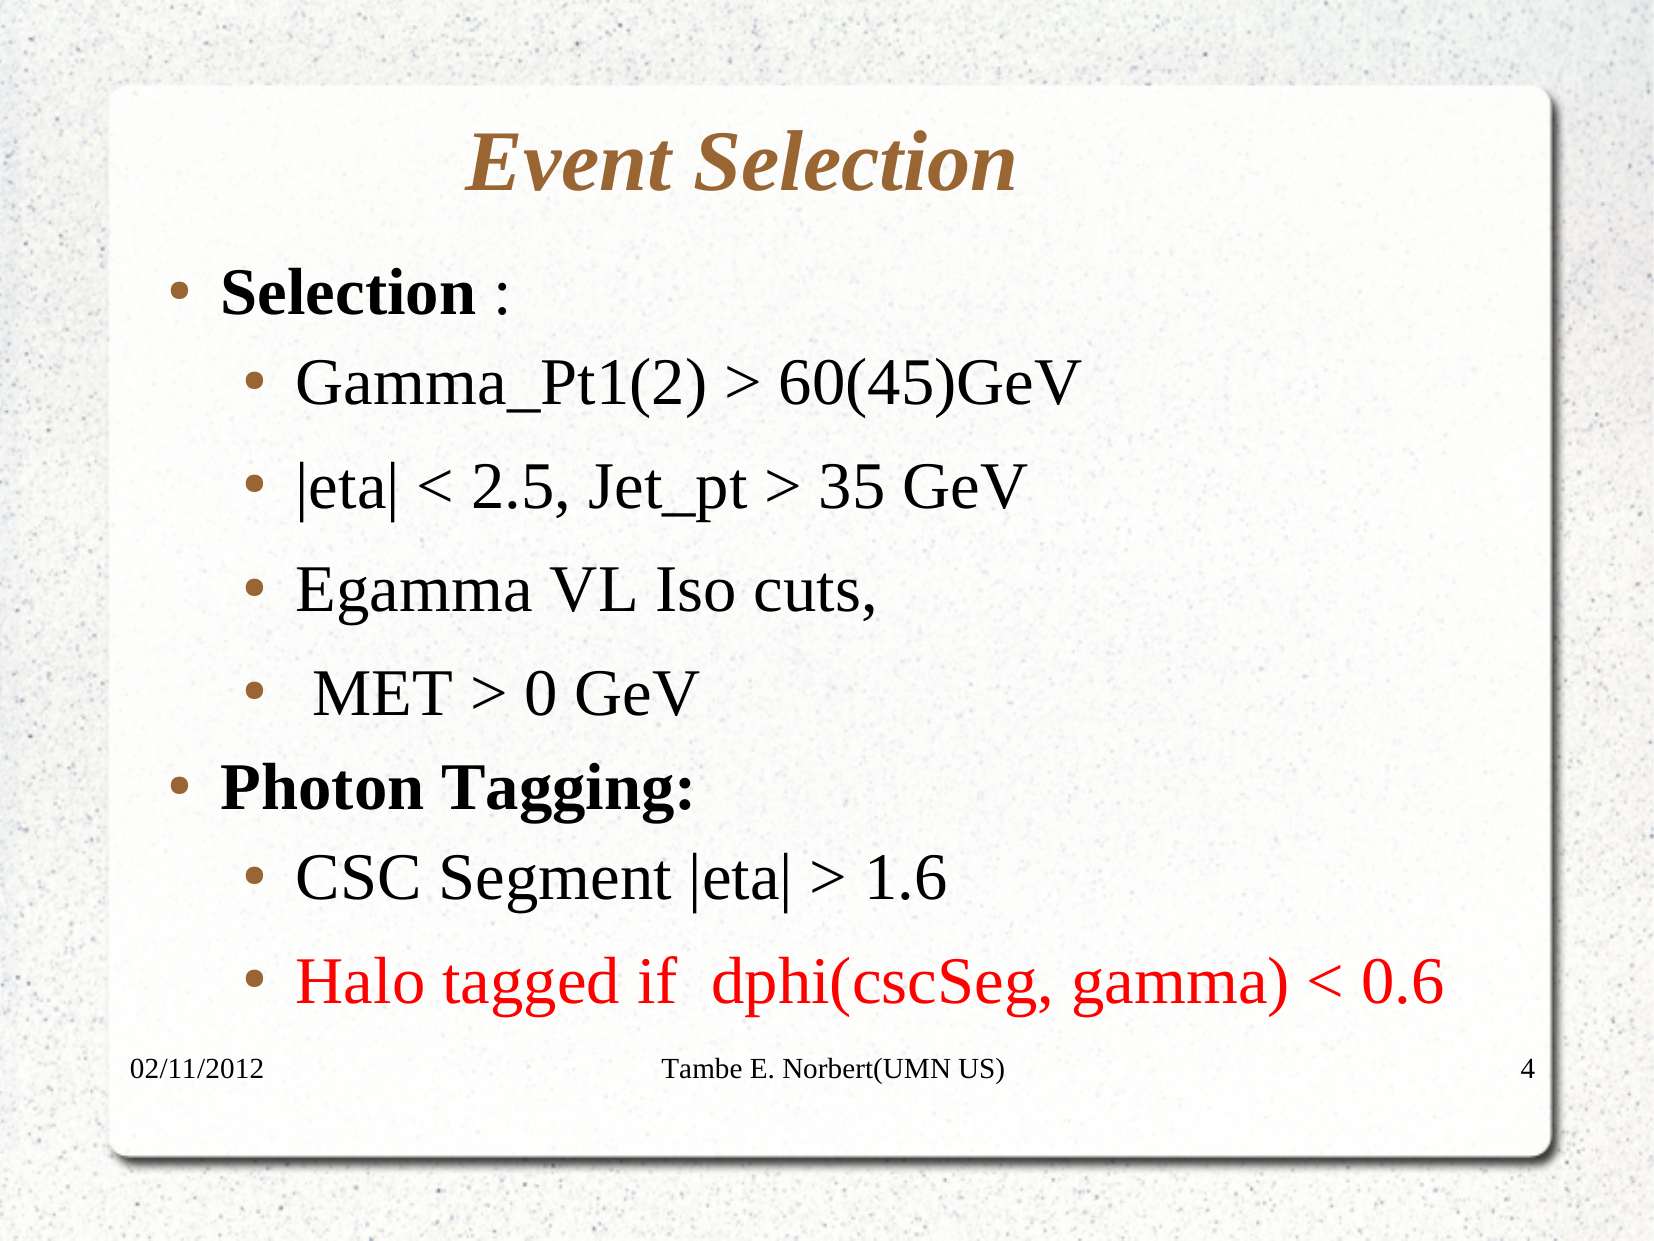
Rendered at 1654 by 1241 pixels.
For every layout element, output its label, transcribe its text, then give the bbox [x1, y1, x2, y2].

title Event Selection [195, 90, 1291, 234]
list Gamma_Pt1(2) > 60(45)GeV |eta| < 2.5, Jet_pt > 35 GeV Egamma VL Iso cuts, MET > 0 GeV [225, 345, 1516, 736]
picture [0, 0, 1654, 1241]
list Selection : [150, 255, 1449, 712]
list Photon Tagging: [150, 750, 1518, 1141]
